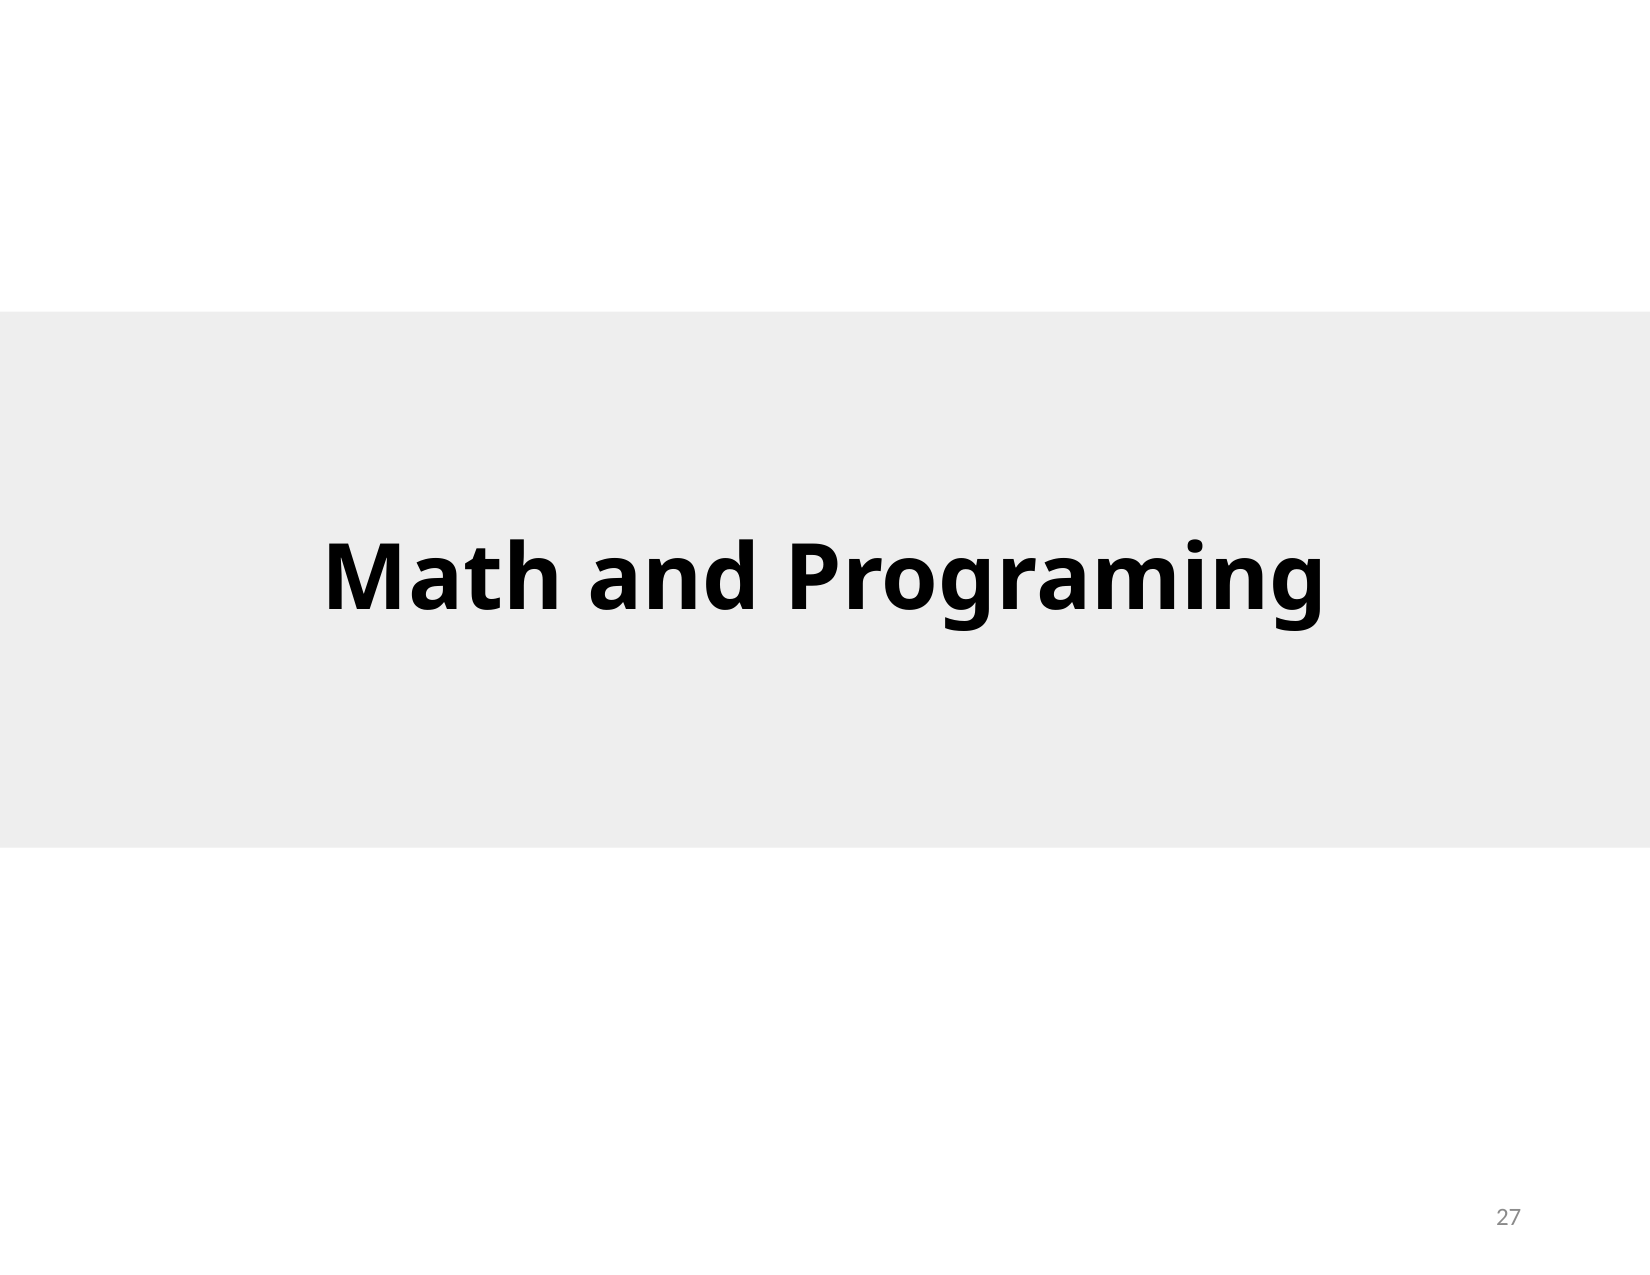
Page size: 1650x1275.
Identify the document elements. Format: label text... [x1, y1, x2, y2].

title Math and Programing [0, 311, 1650, 848]
